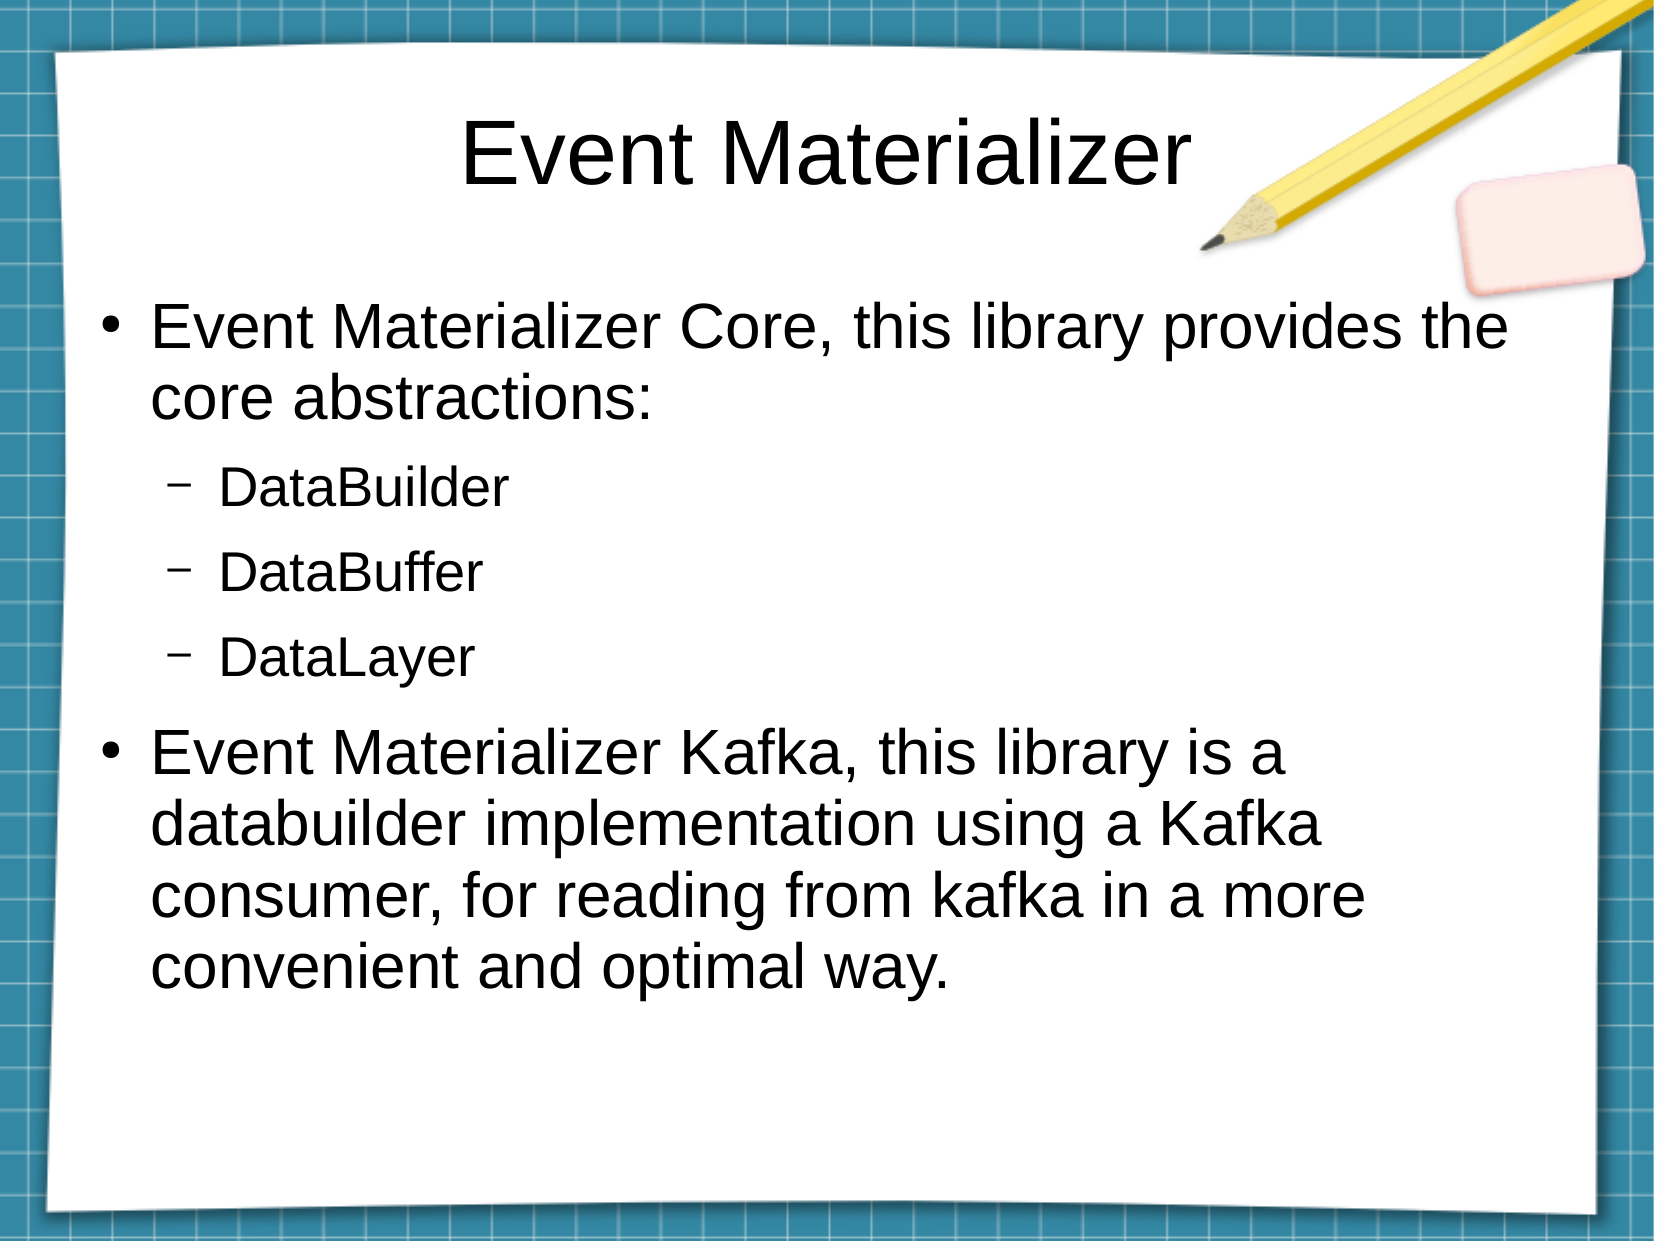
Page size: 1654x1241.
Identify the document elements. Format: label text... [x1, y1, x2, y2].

picture [0, 0, 1654, 1241]
list Event Materializer Core, this library provides the core abstractions: DataBuilder DataBuffer DataLayer Event Materializer Kafka, this library is a databuilder implementation using a Kafka consumer, for reading from kafka in a more convenient and optimal way. [82, 290, 1571, 1010]
title Event Materializer [82, 49, 1571, 257]
